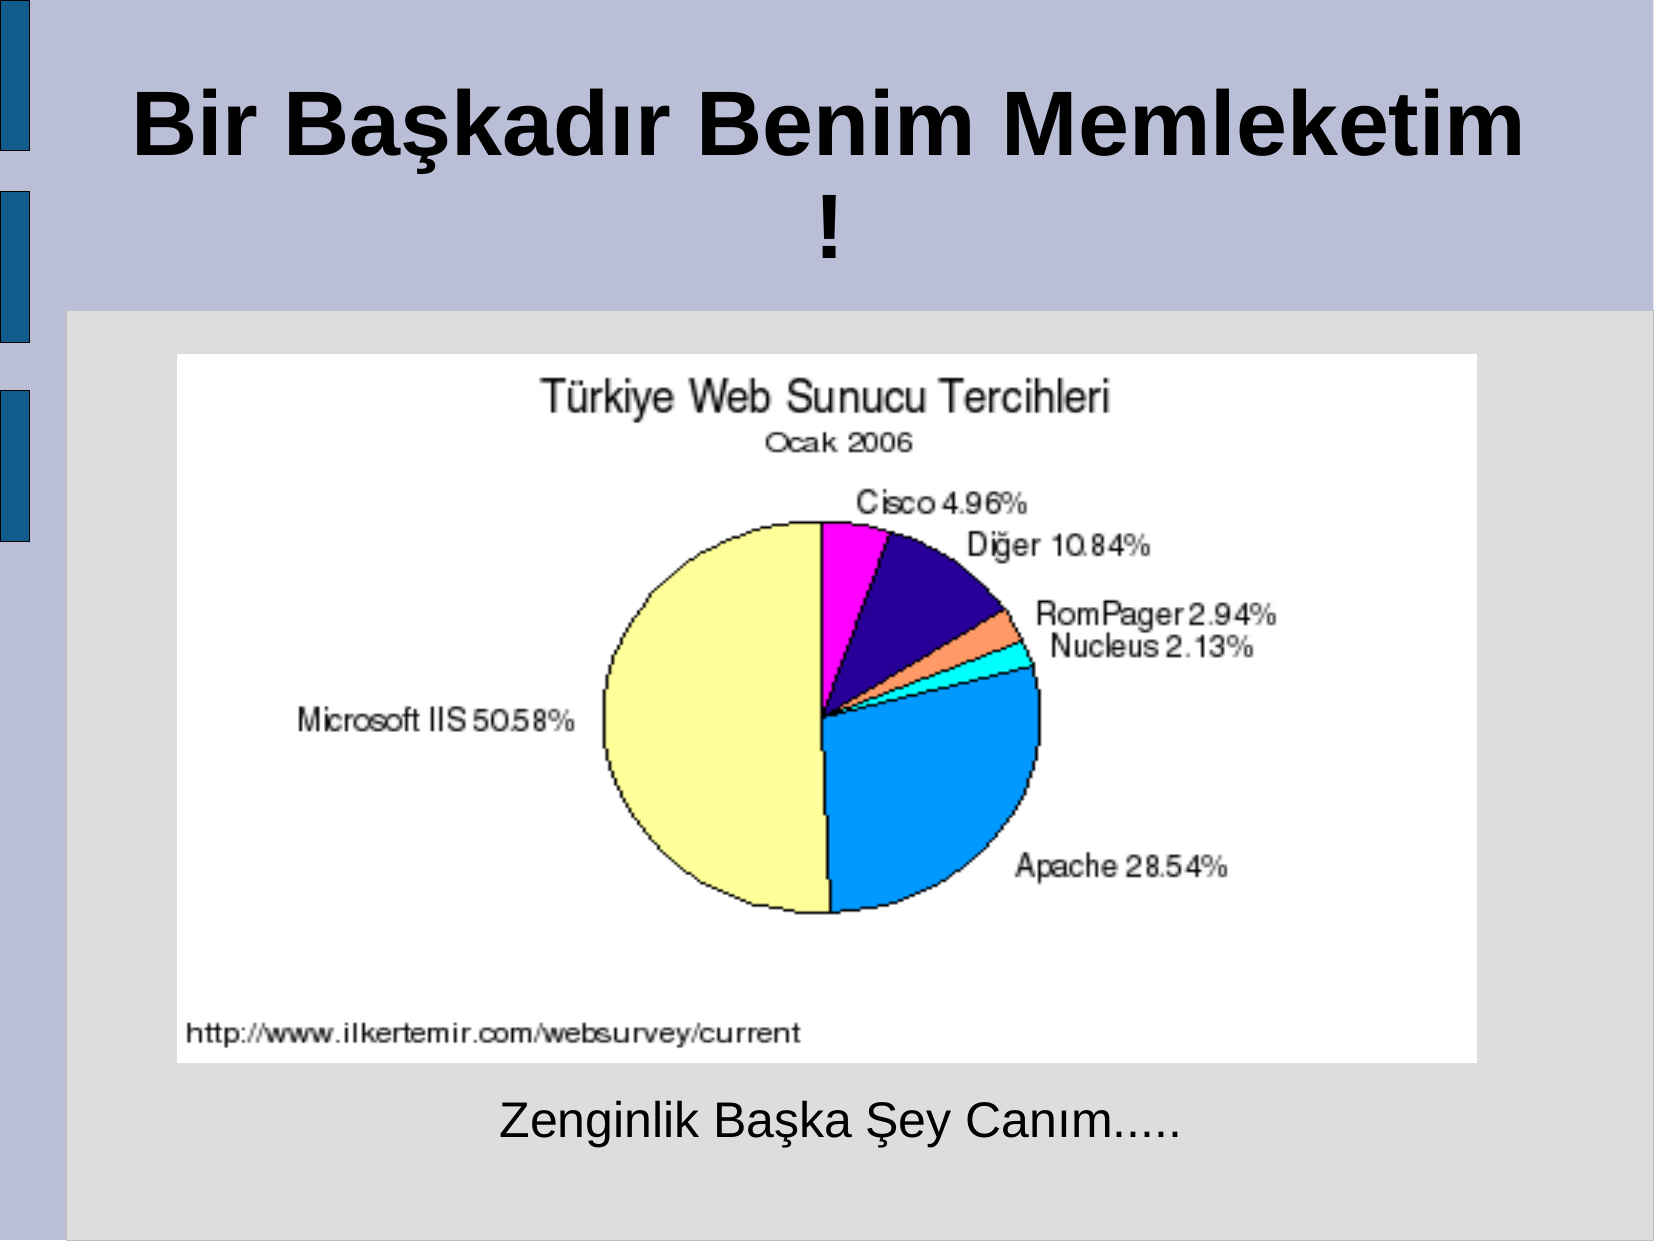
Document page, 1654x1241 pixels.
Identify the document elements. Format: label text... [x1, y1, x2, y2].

title Bir Başkadır Benim Memleketim ! [123, 68, 1536, 283]
picture [177, 354, 1477, 1063]
text_box Zenginlik Başka Şey Canım..... [118, 1092, 1565, 1151]
